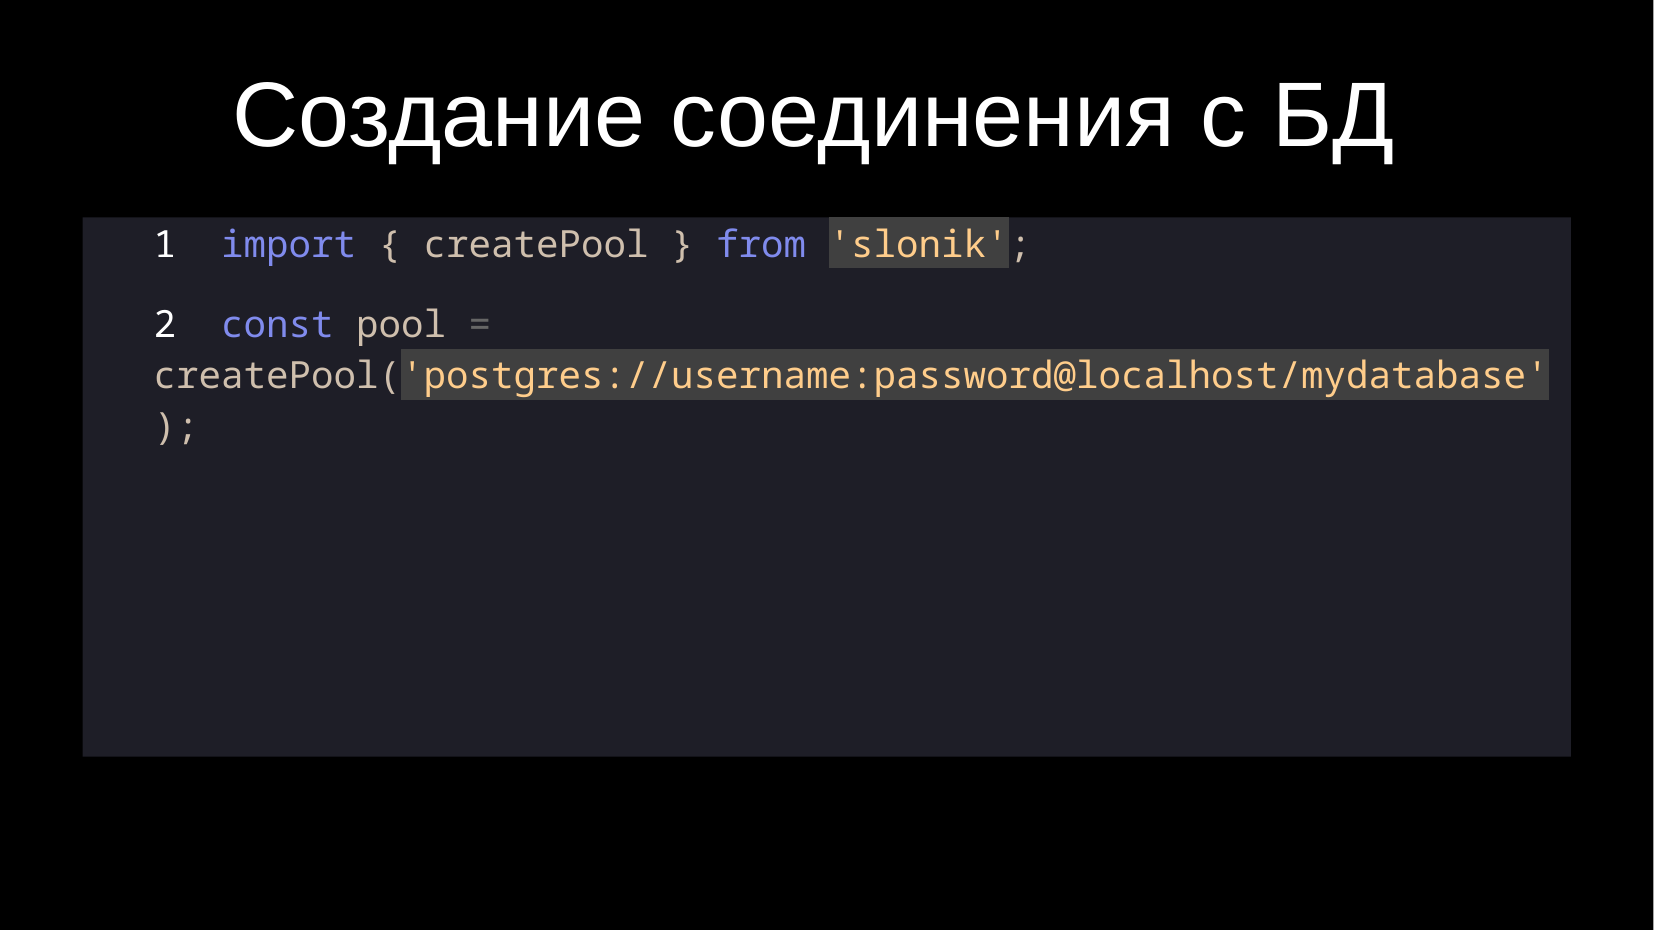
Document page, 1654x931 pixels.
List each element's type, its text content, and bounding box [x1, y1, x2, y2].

list 1 import { createPool } from 'slonik'; 2 const pool = createPool('postgres://username:password@localhost/mydatabase'); [82, 217, 1571, 757]
title Создание соединения с БД [82, 37, 1571, 193]
